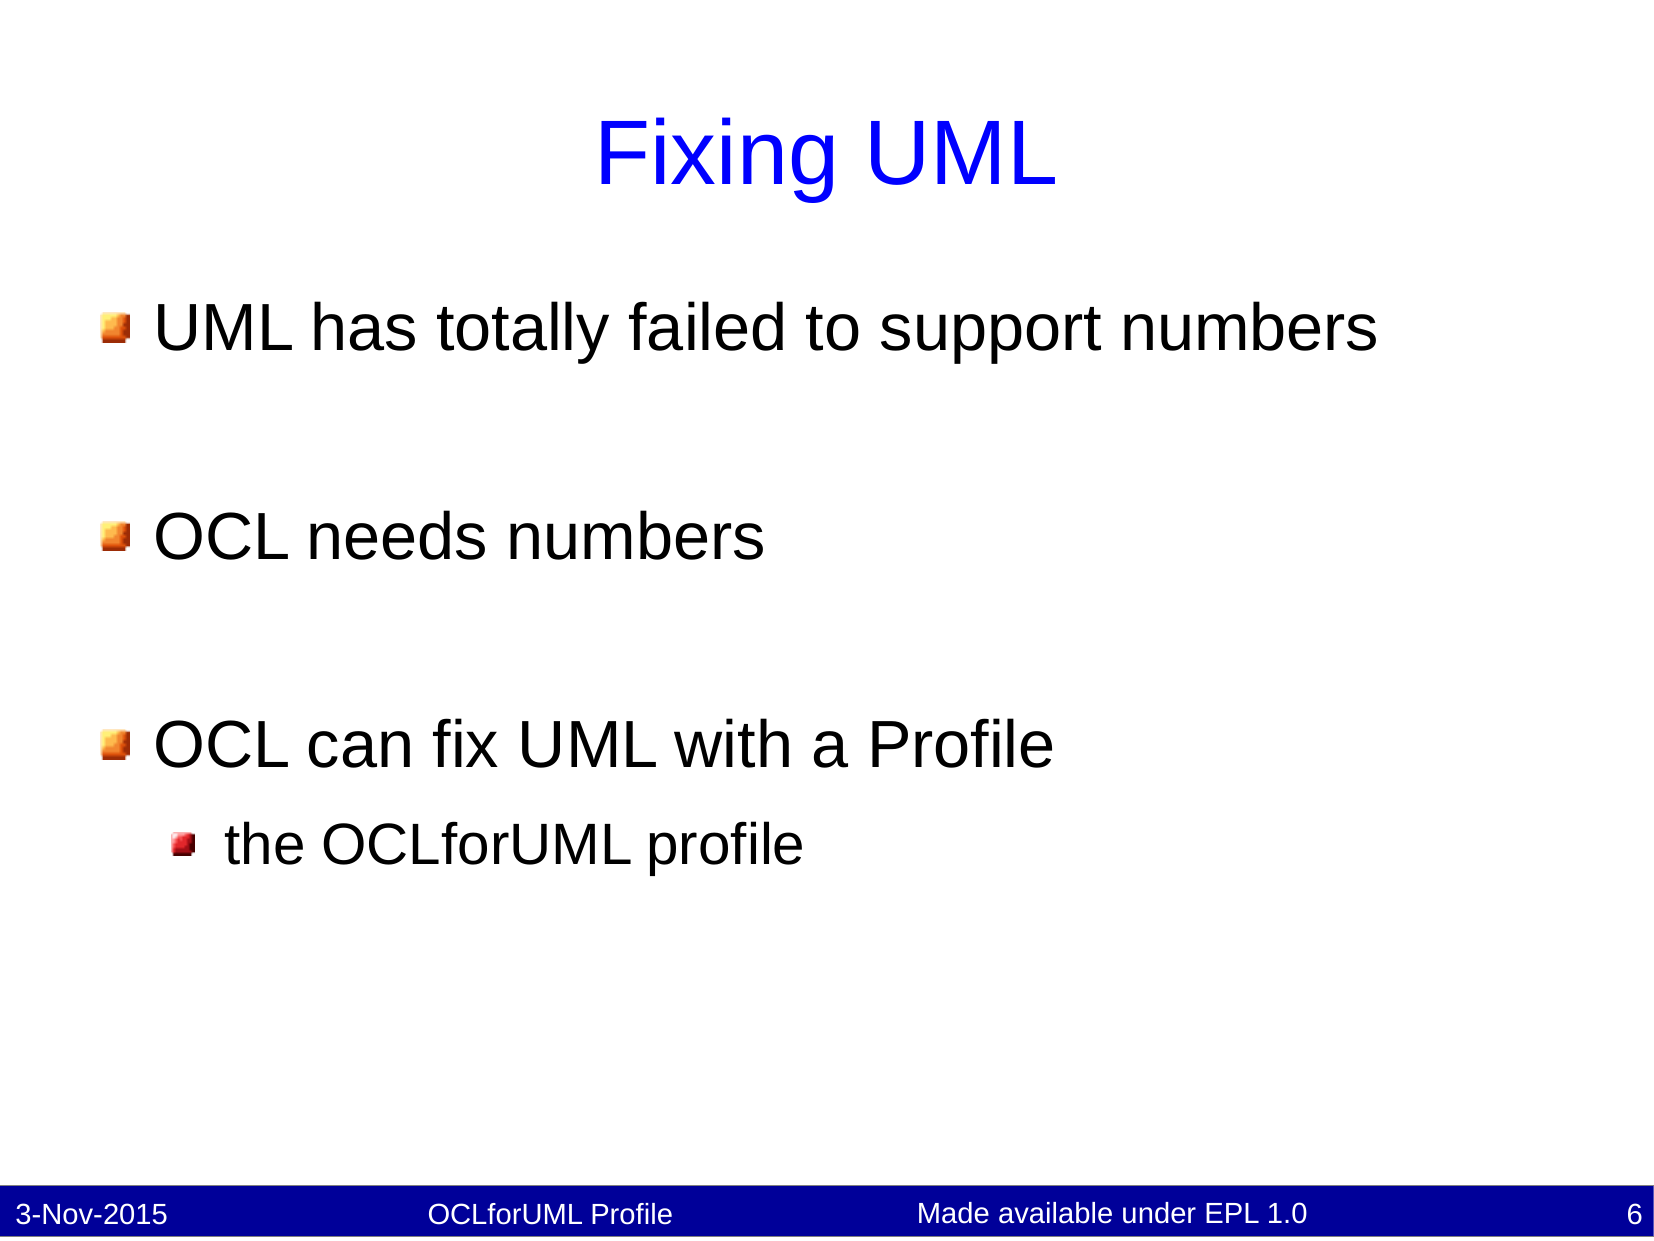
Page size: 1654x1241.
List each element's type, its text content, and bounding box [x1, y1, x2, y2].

title Fixing UML [82, 49, 1571, 257]
list UML has totally failed to support numbers OCL needs numbers OCL can fix UML with a Profile the OCLforUML profile [82, 290, 1571, 1010]
